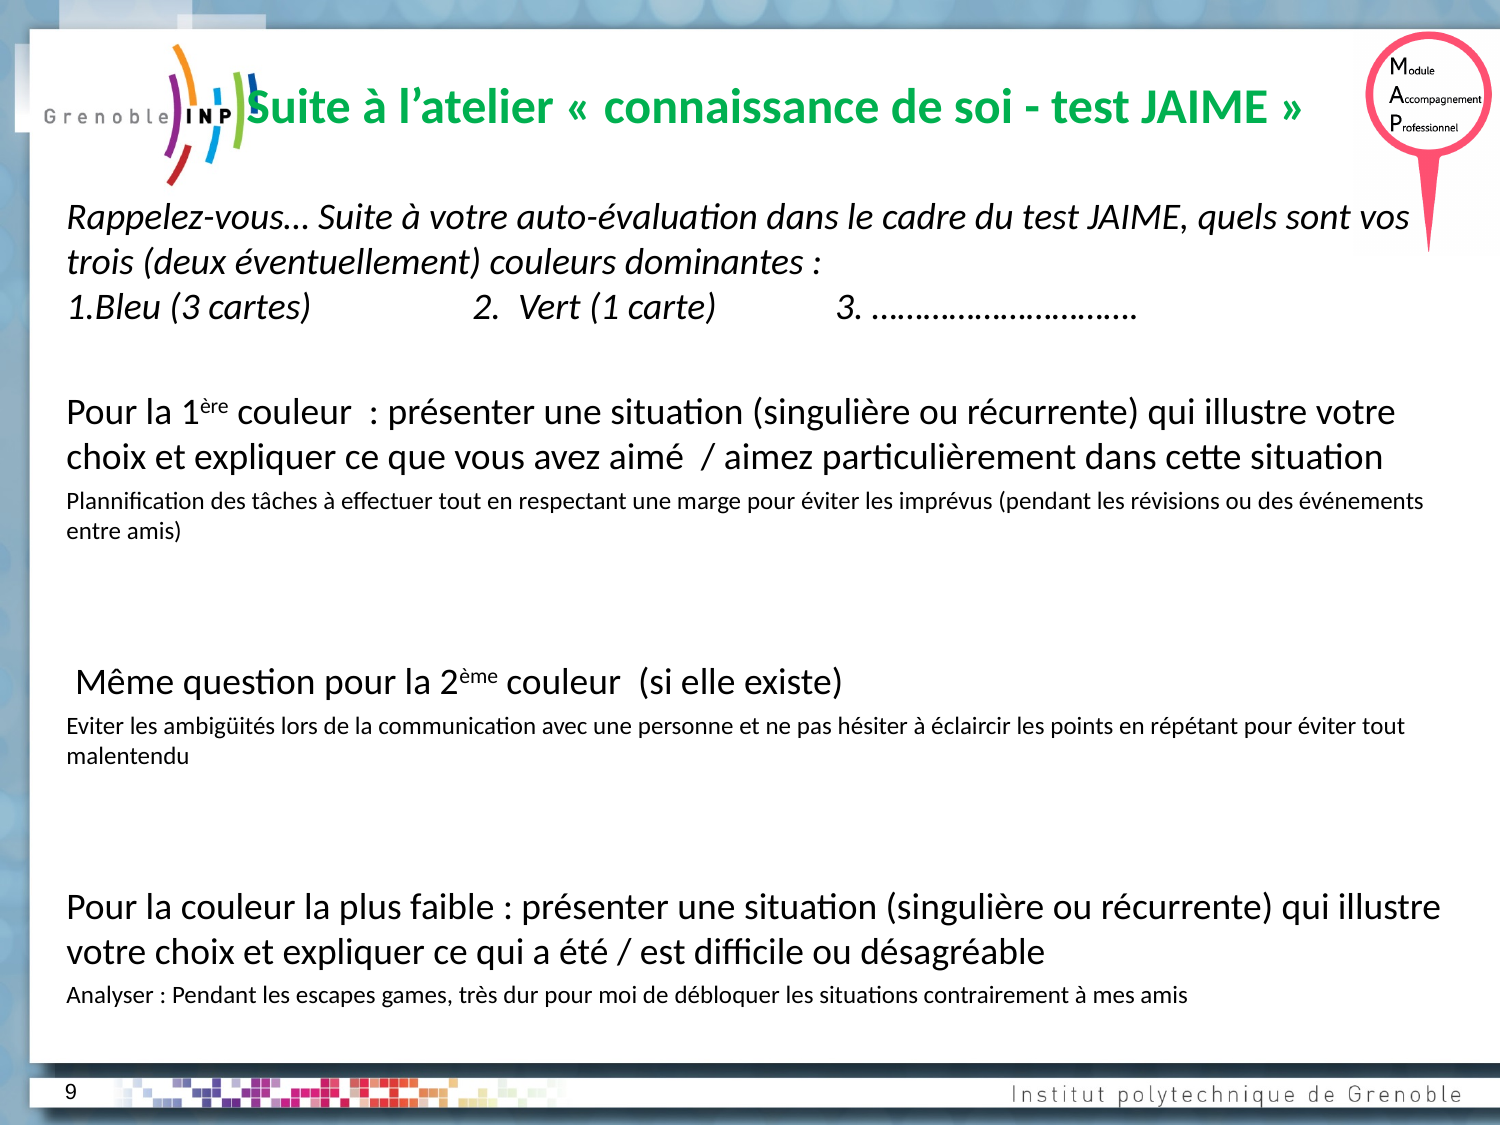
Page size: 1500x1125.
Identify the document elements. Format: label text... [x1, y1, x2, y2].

text_box Suite à l’atelier « connaissance de soi - test JAIME » [230, 66, 1353, 142]
text_box Rappelez-vous… Suite à votre auto-évaluation dans le cadre du test JAIME, quels sont vos trois (deux éventuellement) couleurs dominantes : 1.Bleu (3 cartes) 2. Vert (1 carte) 3. …………………………. Pour la 1ère couleur : présenter une situation (singulière ou récurrente) qui illustre votre choix et expliquer ce que vous avez aimé / aimez particulièrement dans cette situation Plannification des tâches à effectuer tout en respectant une marge pour éviter les imprévus (pendant les révisions ou des événements entre amis) Même question pour la 2ème couleur (si elle existe) Eviter les ambigüités lors de la communication avec une personne et ne pas hésiter à éclaircir les points en répétant pour éviter tout malentendu Pour la couleur la plus faible : présenter une situation (singulière ou récurrente) qui illustre votre choix et expliquer ce qui a été / est difficile ou désagréable Analyser : Pendant les escapes games, très dur pour moi de débloquer les situations contrairement à mes amis [51, 184, 1473, 1097]
picture [0, 0, 1500, 1125]
